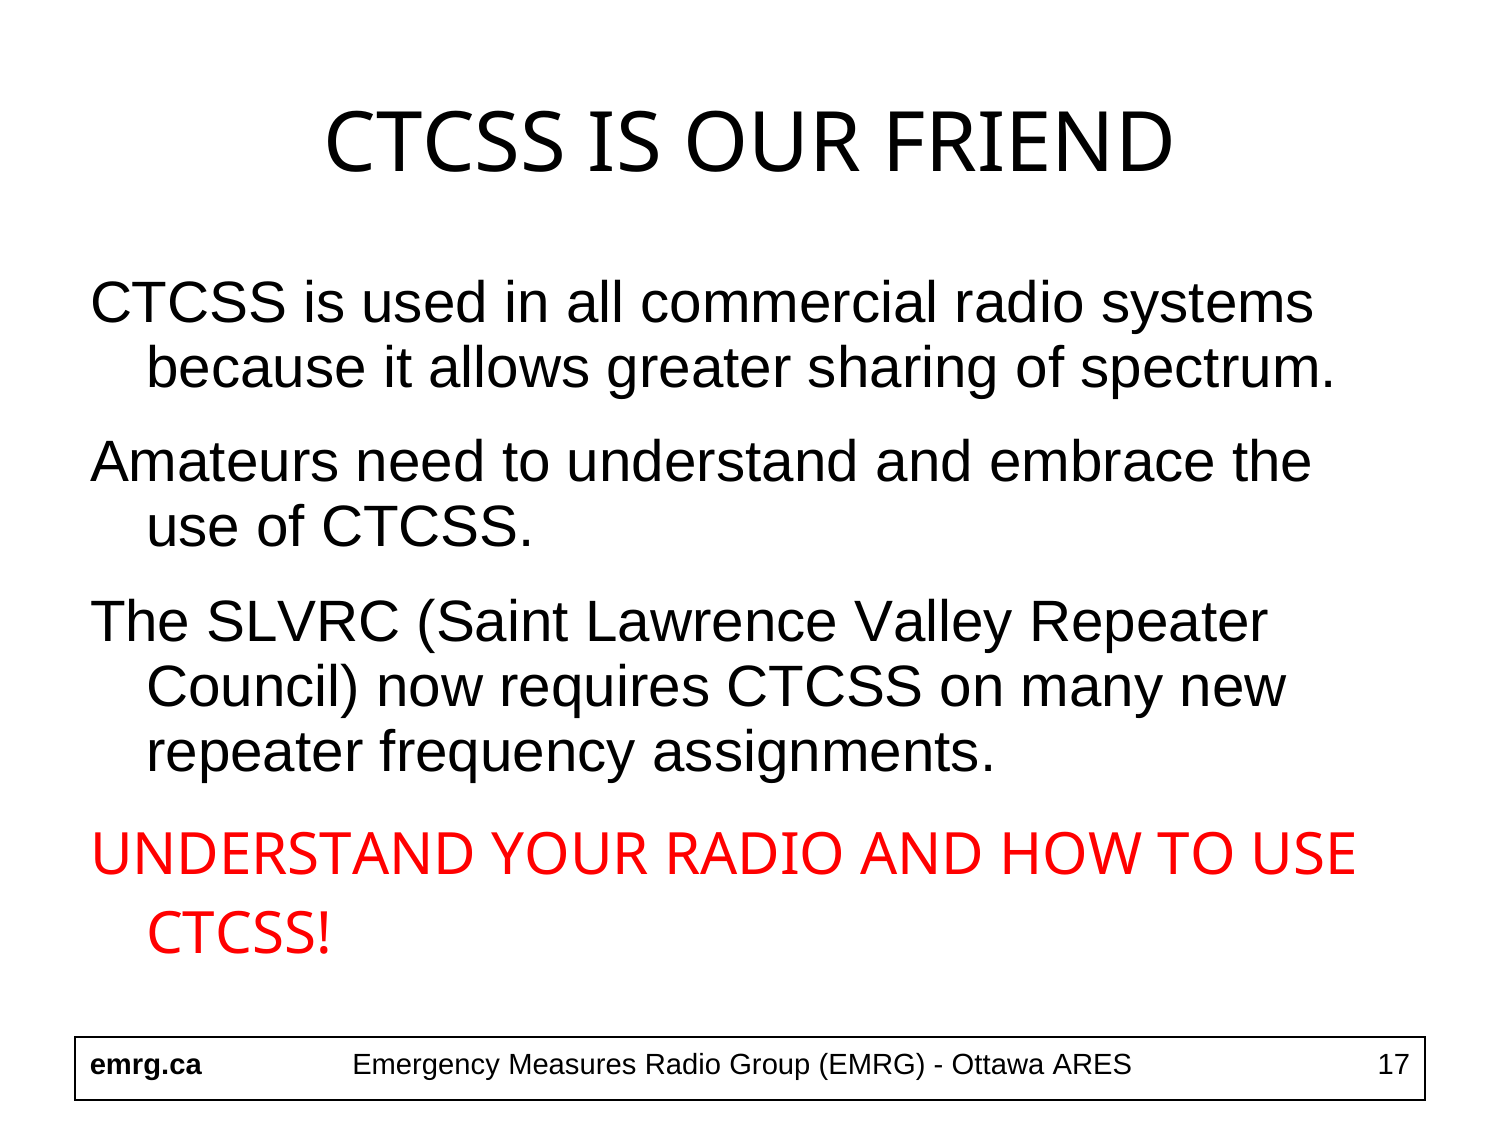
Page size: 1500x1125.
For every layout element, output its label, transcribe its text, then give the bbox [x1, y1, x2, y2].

text_box Emergency Measures Radio Group (EMRG) - Ottawa ARES [247, 1037, 1238, 1103]
list CTCSS is used in all commercial radio systems because it allows greater sharing of spectrum. Amateurs need to understand and embrace the use of CTCSS. The SLVRC (Saint Lawrence Valley Repeater Council) now requires CTCSS on many new repeater frequency assignments. UNDERSTAND YOUR RADIO AND HOW TO USE CTCSS! [75, 262, 1426, 1006]
text_box <number> [1246, 1037, 1426, 1103]
title CTCSS IS OUR FRIEND [75, 45, 1426, 233]
